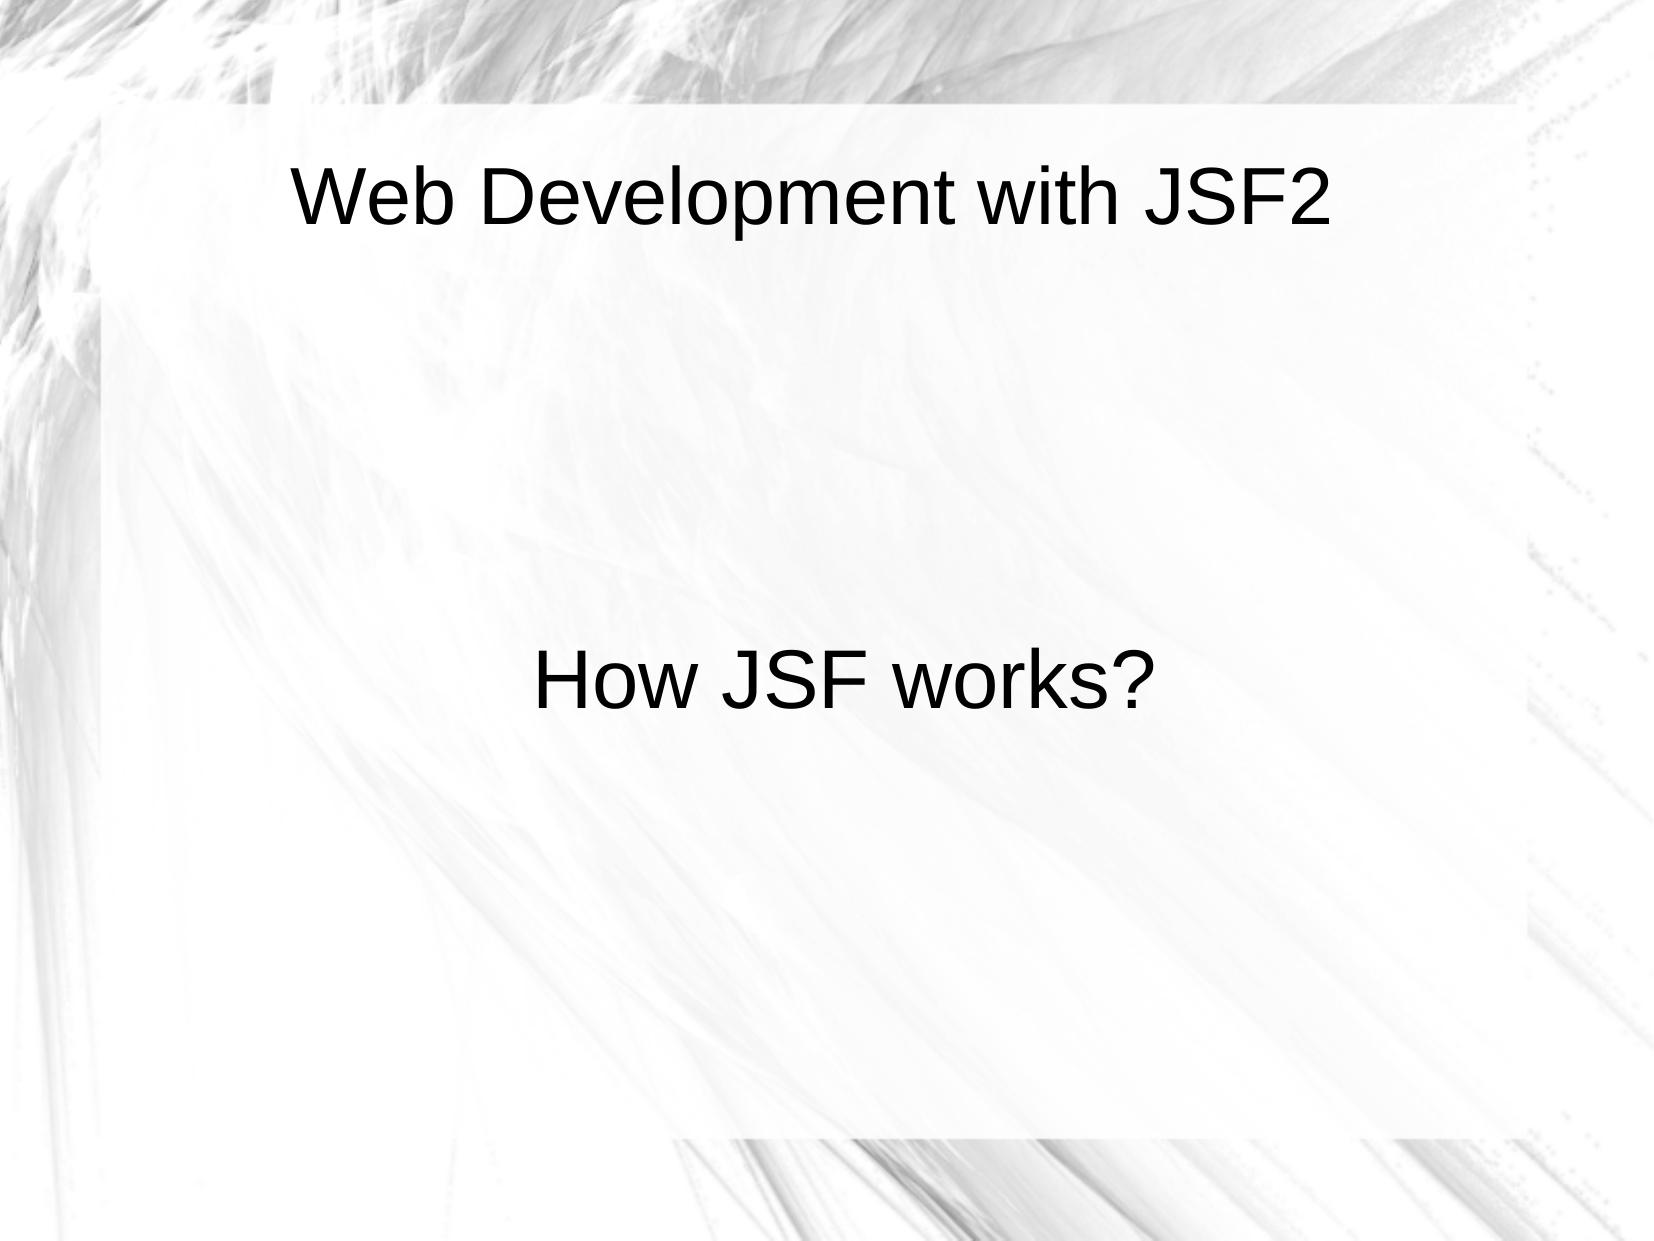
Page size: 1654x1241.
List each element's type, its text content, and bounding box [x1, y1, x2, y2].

subtitle How JSF works? [118, 319, 1571, 1040]
title Web Development with JSF2 [118, 112, 1506, 281]
picture [0, 0, 1654, 1241]
